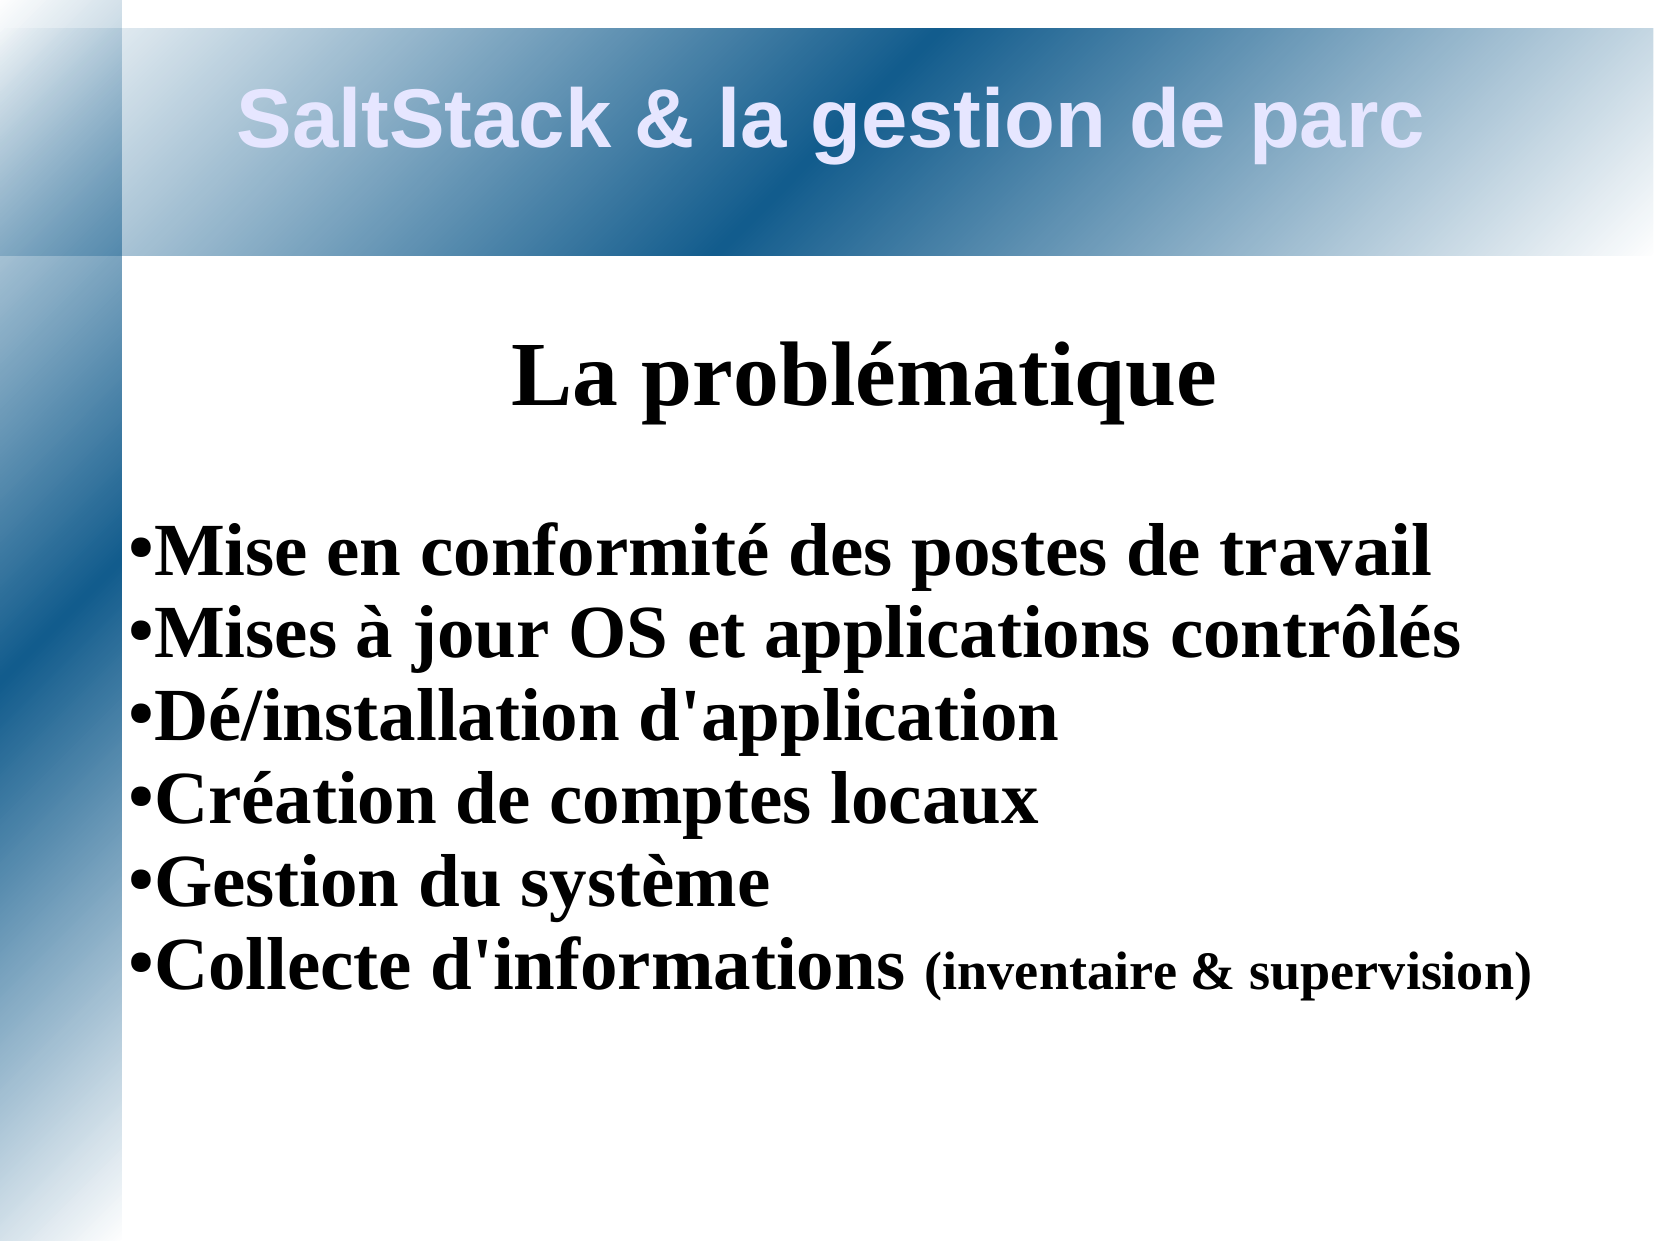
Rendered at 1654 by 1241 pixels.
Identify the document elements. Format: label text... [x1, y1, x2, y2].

subtitle La problématique Mise en conformité des postes de travail Mises à jour OS et applications contrôlés Dé/installation d'application Création de comptes locaux Gestion du système Collecte d'informations (inventaire & supervision) [127, 323, 1603, 1128]
title SaltStack & la gestion de parc [125, 71, 1538, 165]
